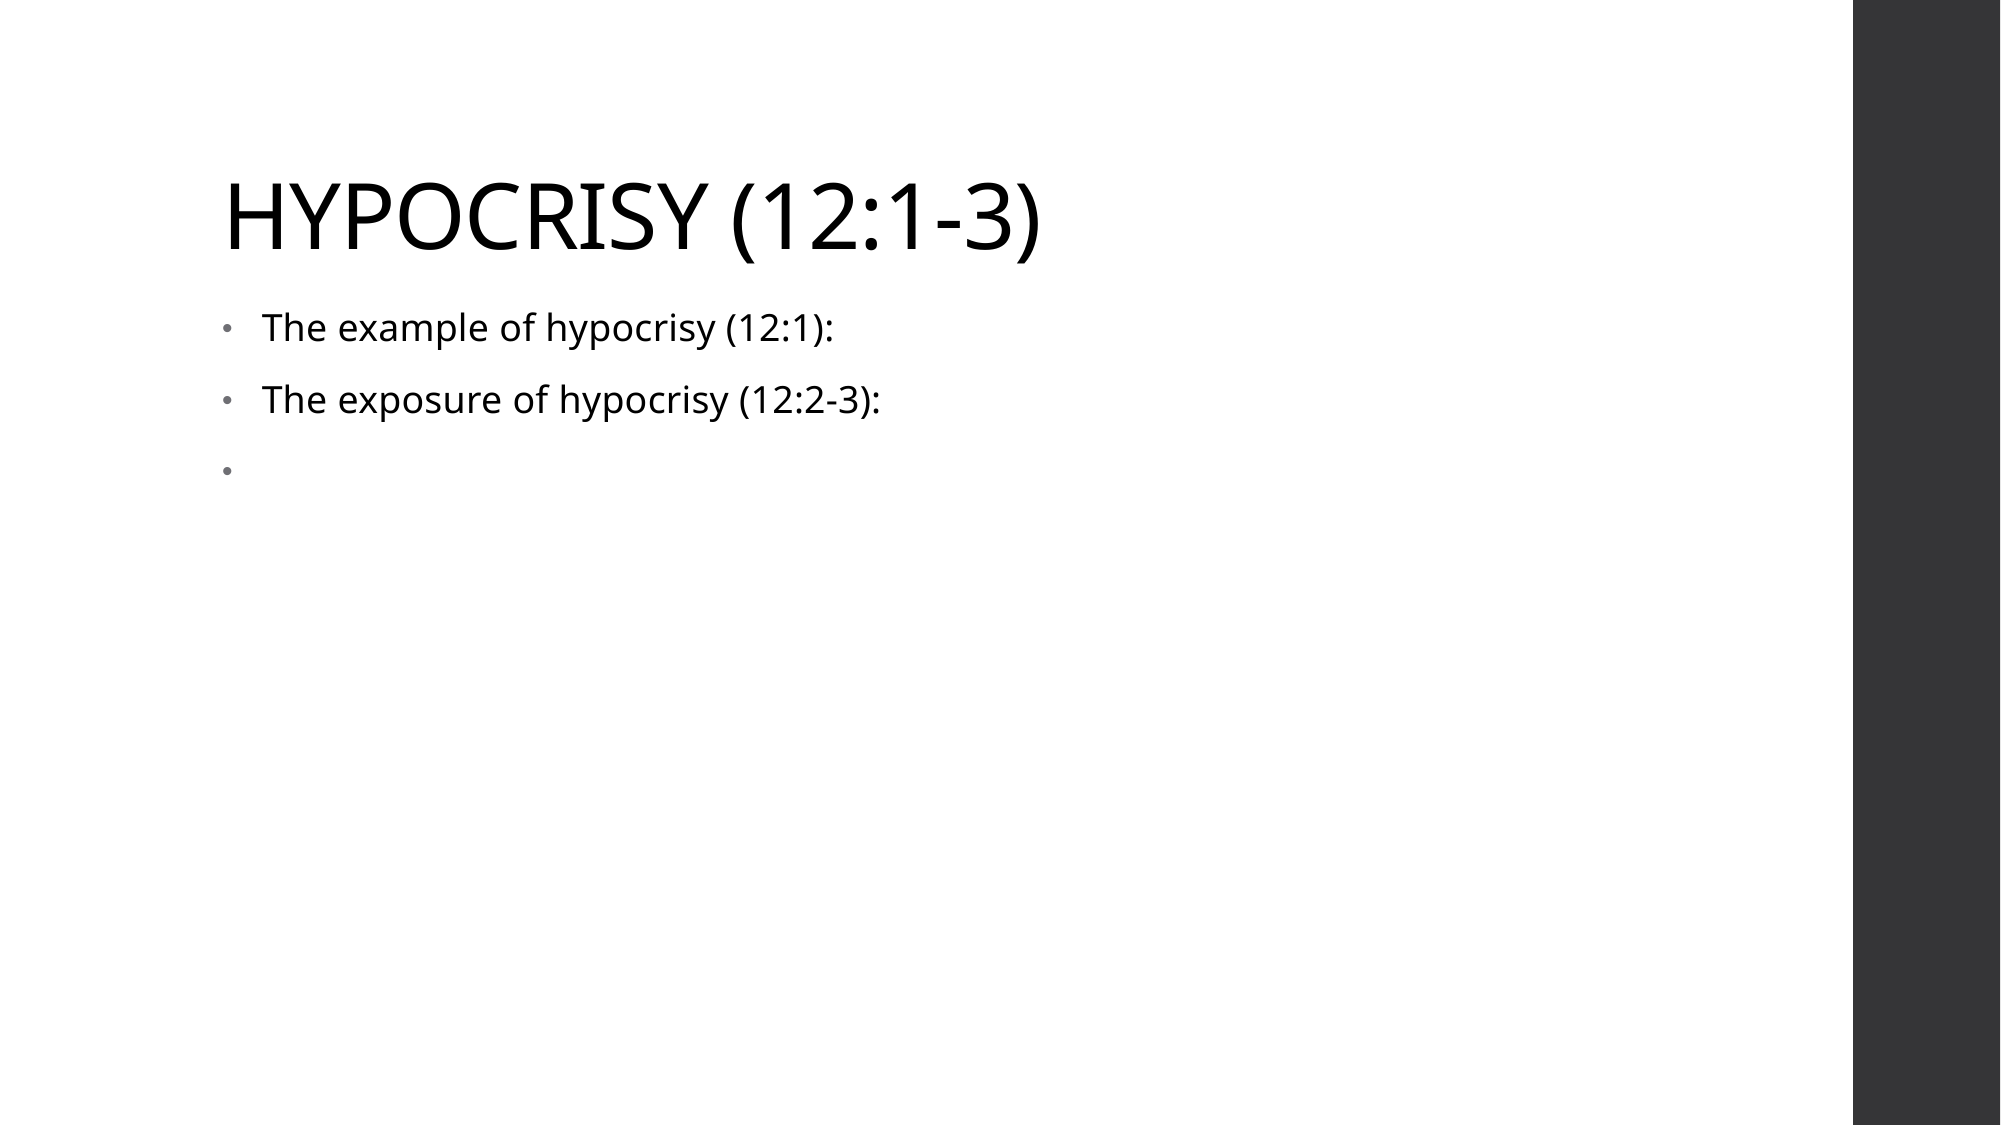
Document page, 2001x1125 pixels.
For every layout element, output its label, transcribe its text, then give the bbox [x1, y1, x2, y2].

list The example of hypocrisy (12:1): The exposure of hypocrisy (12:2-3): [206, 299, 1617, 1014]
title HYPOCRISY (12:1-3) [206, 60, 1797, 278]
